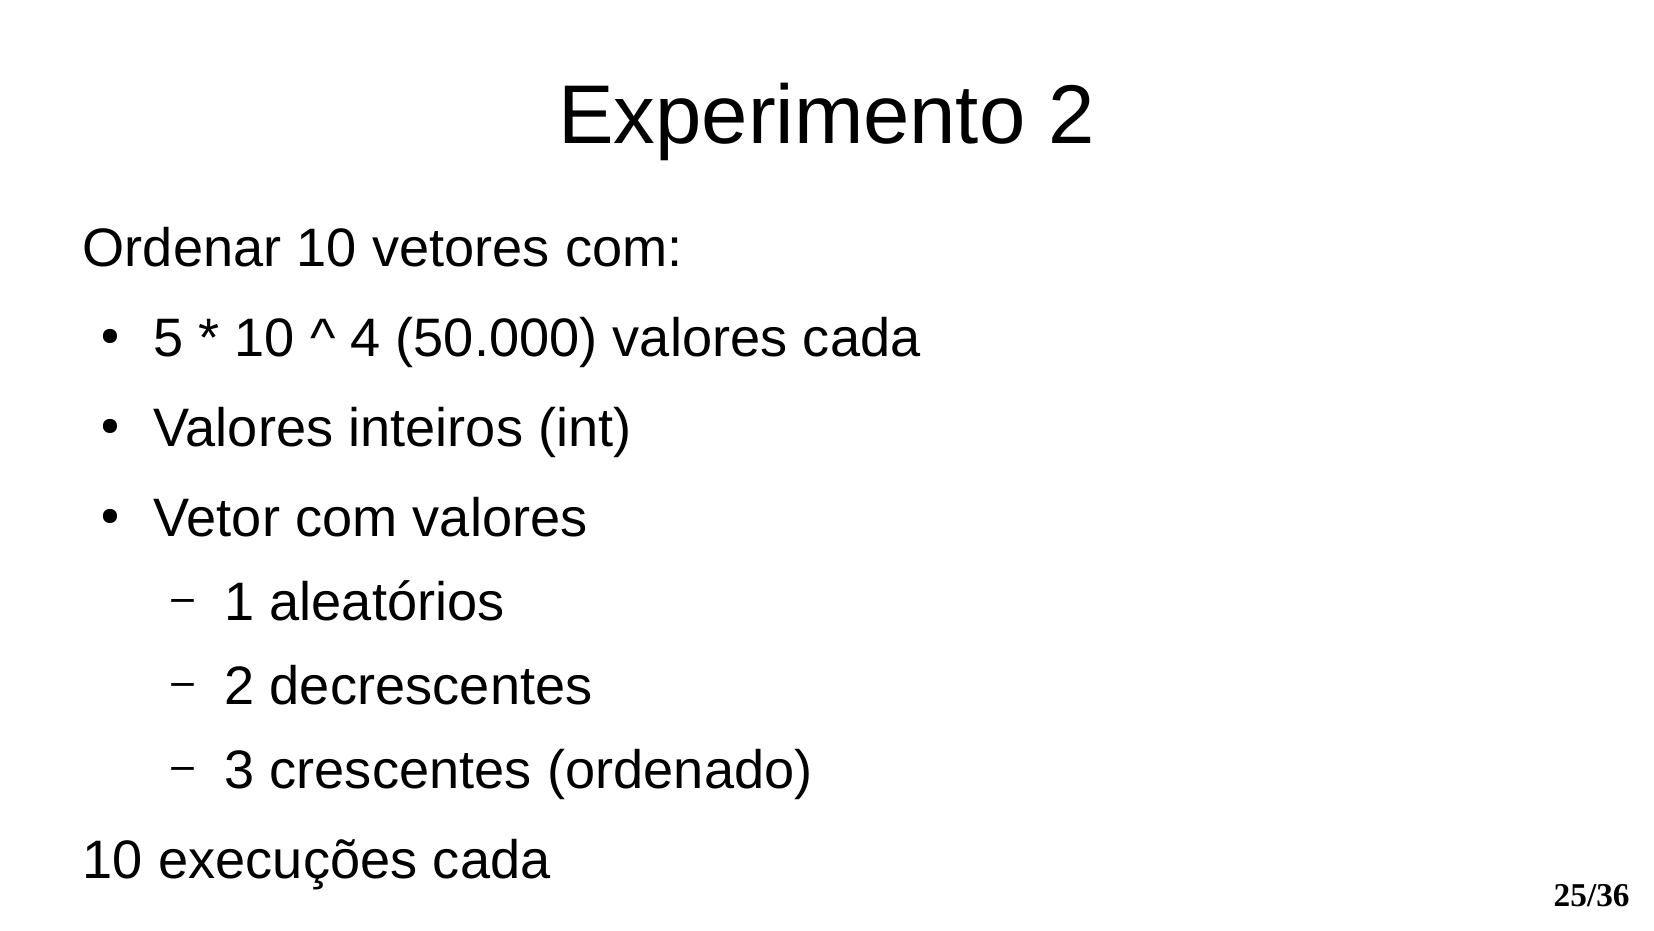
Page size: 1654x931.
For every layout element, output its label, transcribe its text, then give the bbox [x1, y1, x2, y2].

list Ordenar 10 vetores com: 5 * 10 ^ 4 (50.000) valores cada Valores inteiros (int) Vetor com valores 1 aleatórios 2 decrescentes 3 crescentes (ordenado) 10 execuções cada [82, 217, 1571, 757]
title Experimento 2 [82, 37, 1571, 193]
